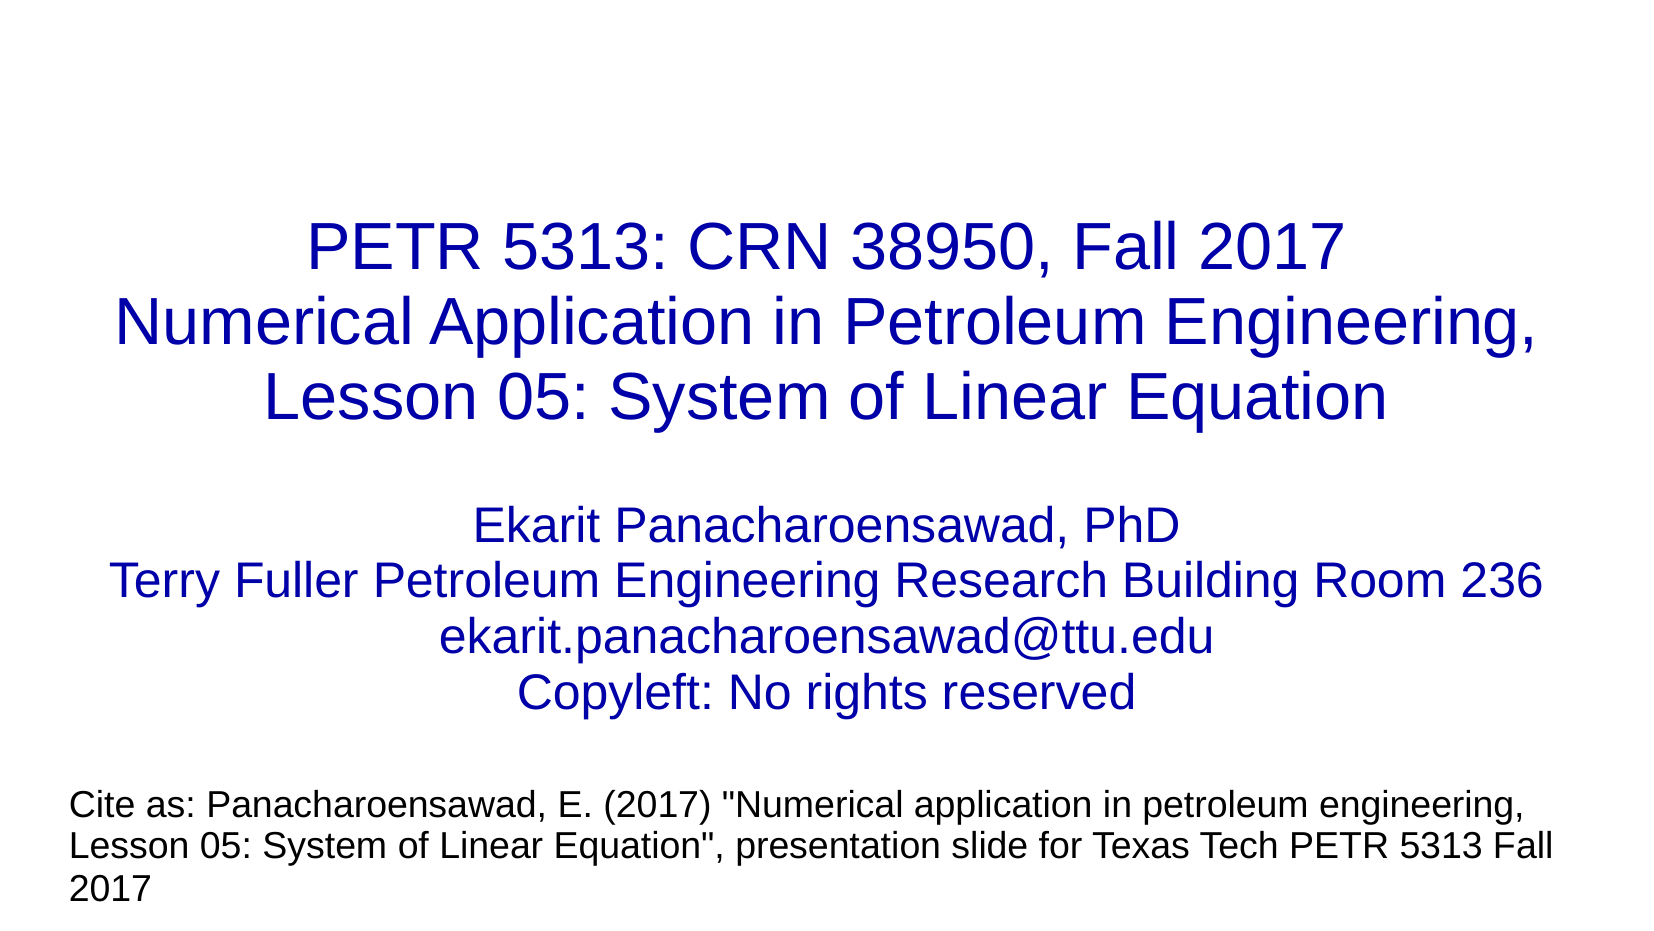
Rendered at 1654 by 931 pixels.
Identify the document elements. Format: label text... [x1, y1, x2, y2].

title PETR 5313: CRN 38950, Fall 2017 Numerical Application in Petroleum Engineering, Lesson 05: System of Linear Equation [28, 210, 1626, 433]
text_box Cite as: Panacharoensawad, E. (2017) "Numerical application in petroleum engineering, Lesson 05: System of Linear Equation", presentation slide for Texas Tech PETR 5313 Fall 2017 [54, 775, 1600, 916]
title Ekarit Panacharoensawad, PhD Terry Fuller Petroleum Engineering Research Building Room 236 ekarit.panacharoensawad@ttu.edu Copyleft: No rights reserved [28, 496, 1626, 721]
